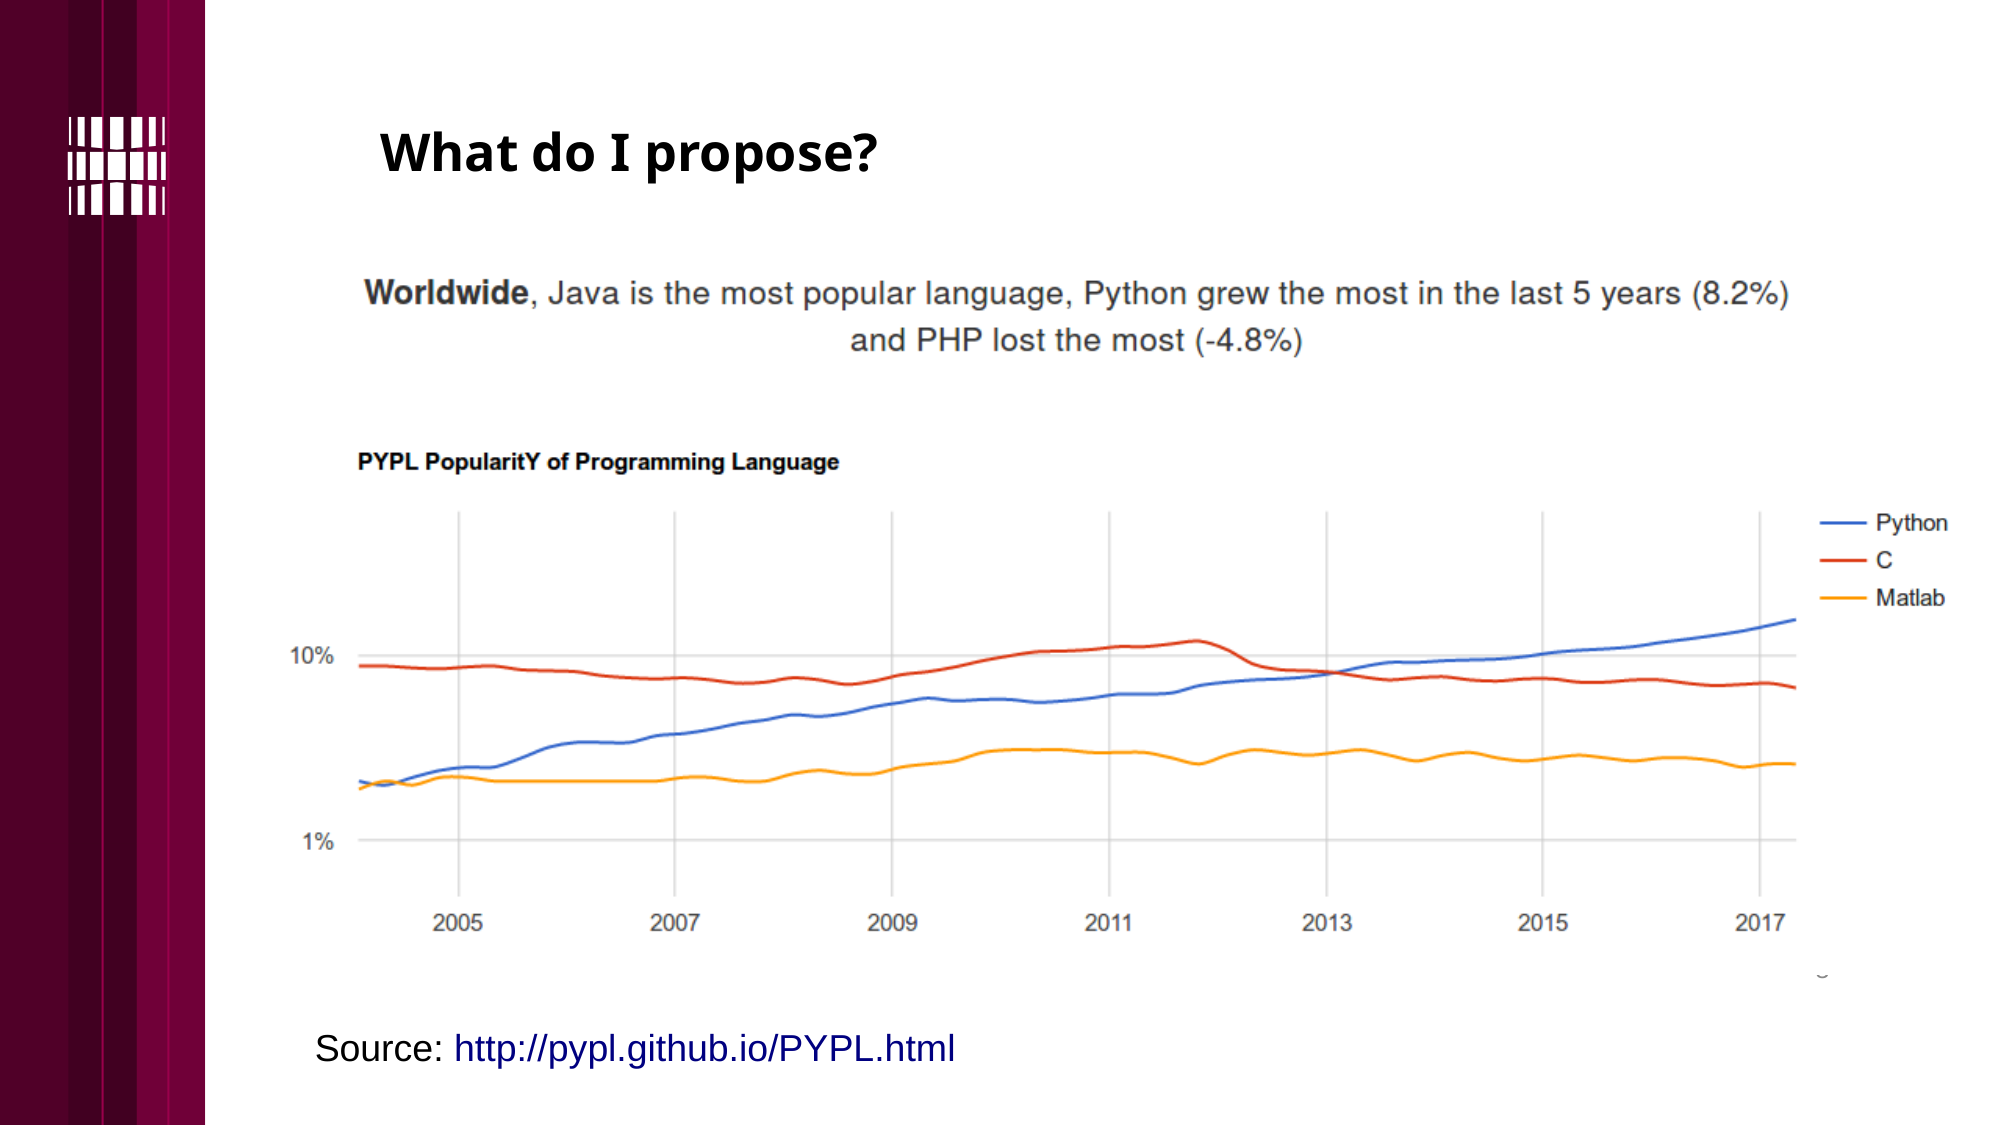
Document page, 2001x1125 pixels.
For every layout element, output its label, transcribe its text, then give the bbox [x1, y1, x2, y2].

text_box Source: http://pypl.github.io/PYPL.html [300, 1020, 971, 1077]
picture [228, 245, 1981, 976]
list What do I propose? [379, 119, 1827, 245]
